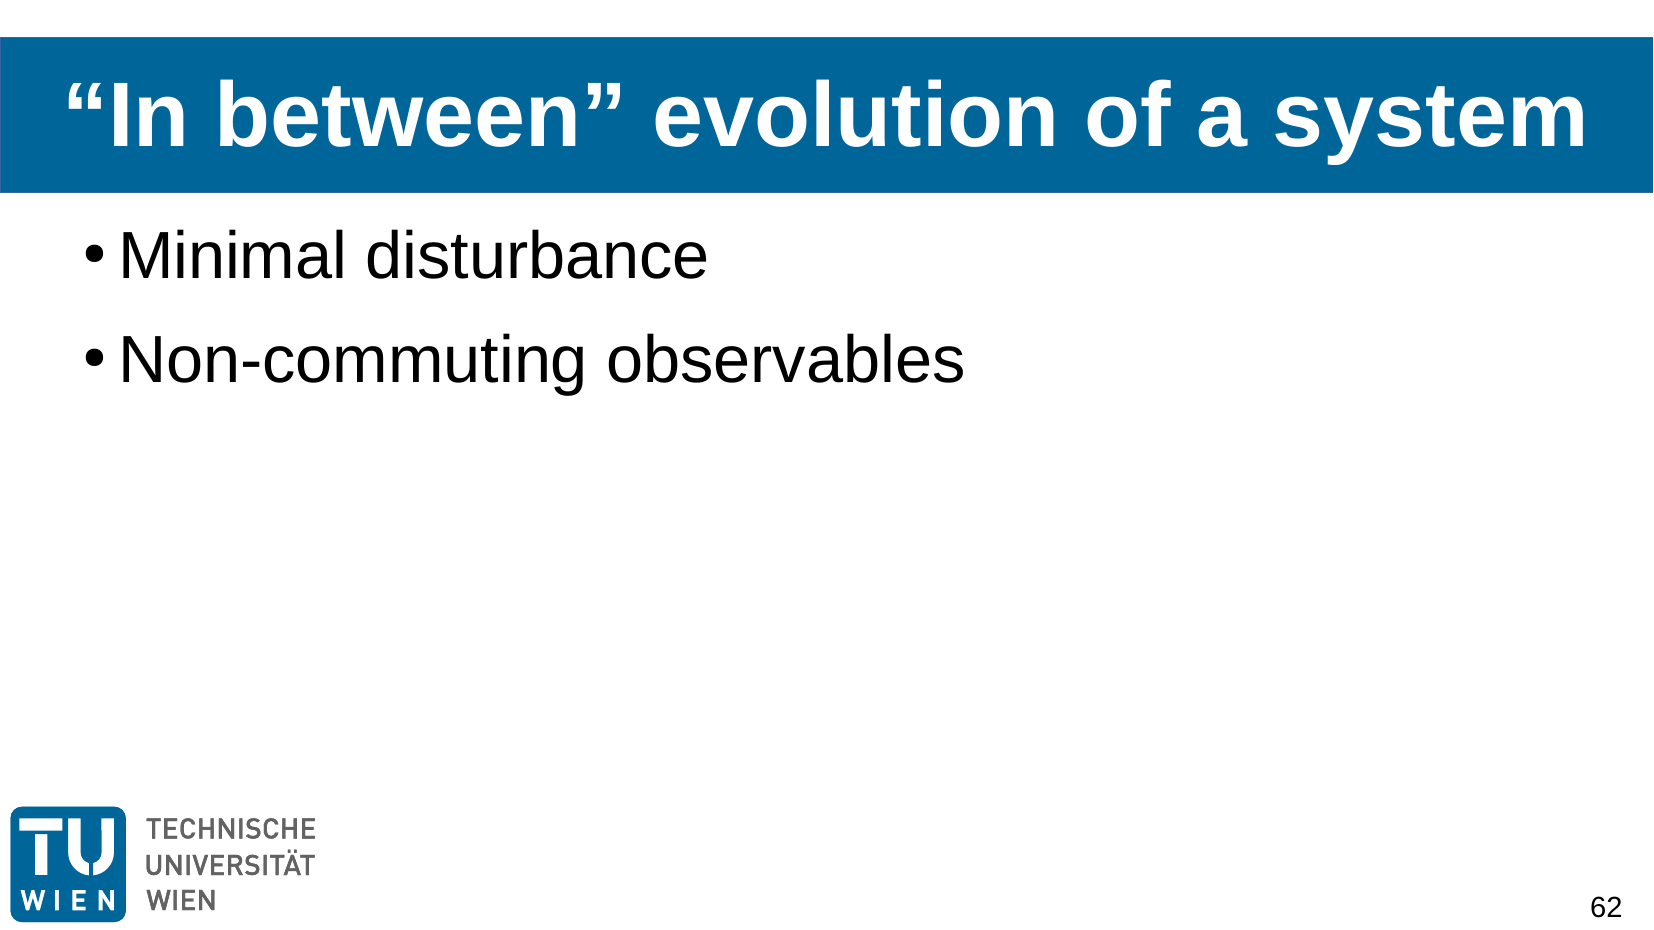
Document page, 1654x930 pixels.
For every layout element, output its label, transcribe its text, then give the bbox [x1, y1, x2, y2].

title “In between” evolution of a system [0, 37, 1653, 193]
list Minimal disturbance Non-commuting observables [82, 217, 1571, 757]
